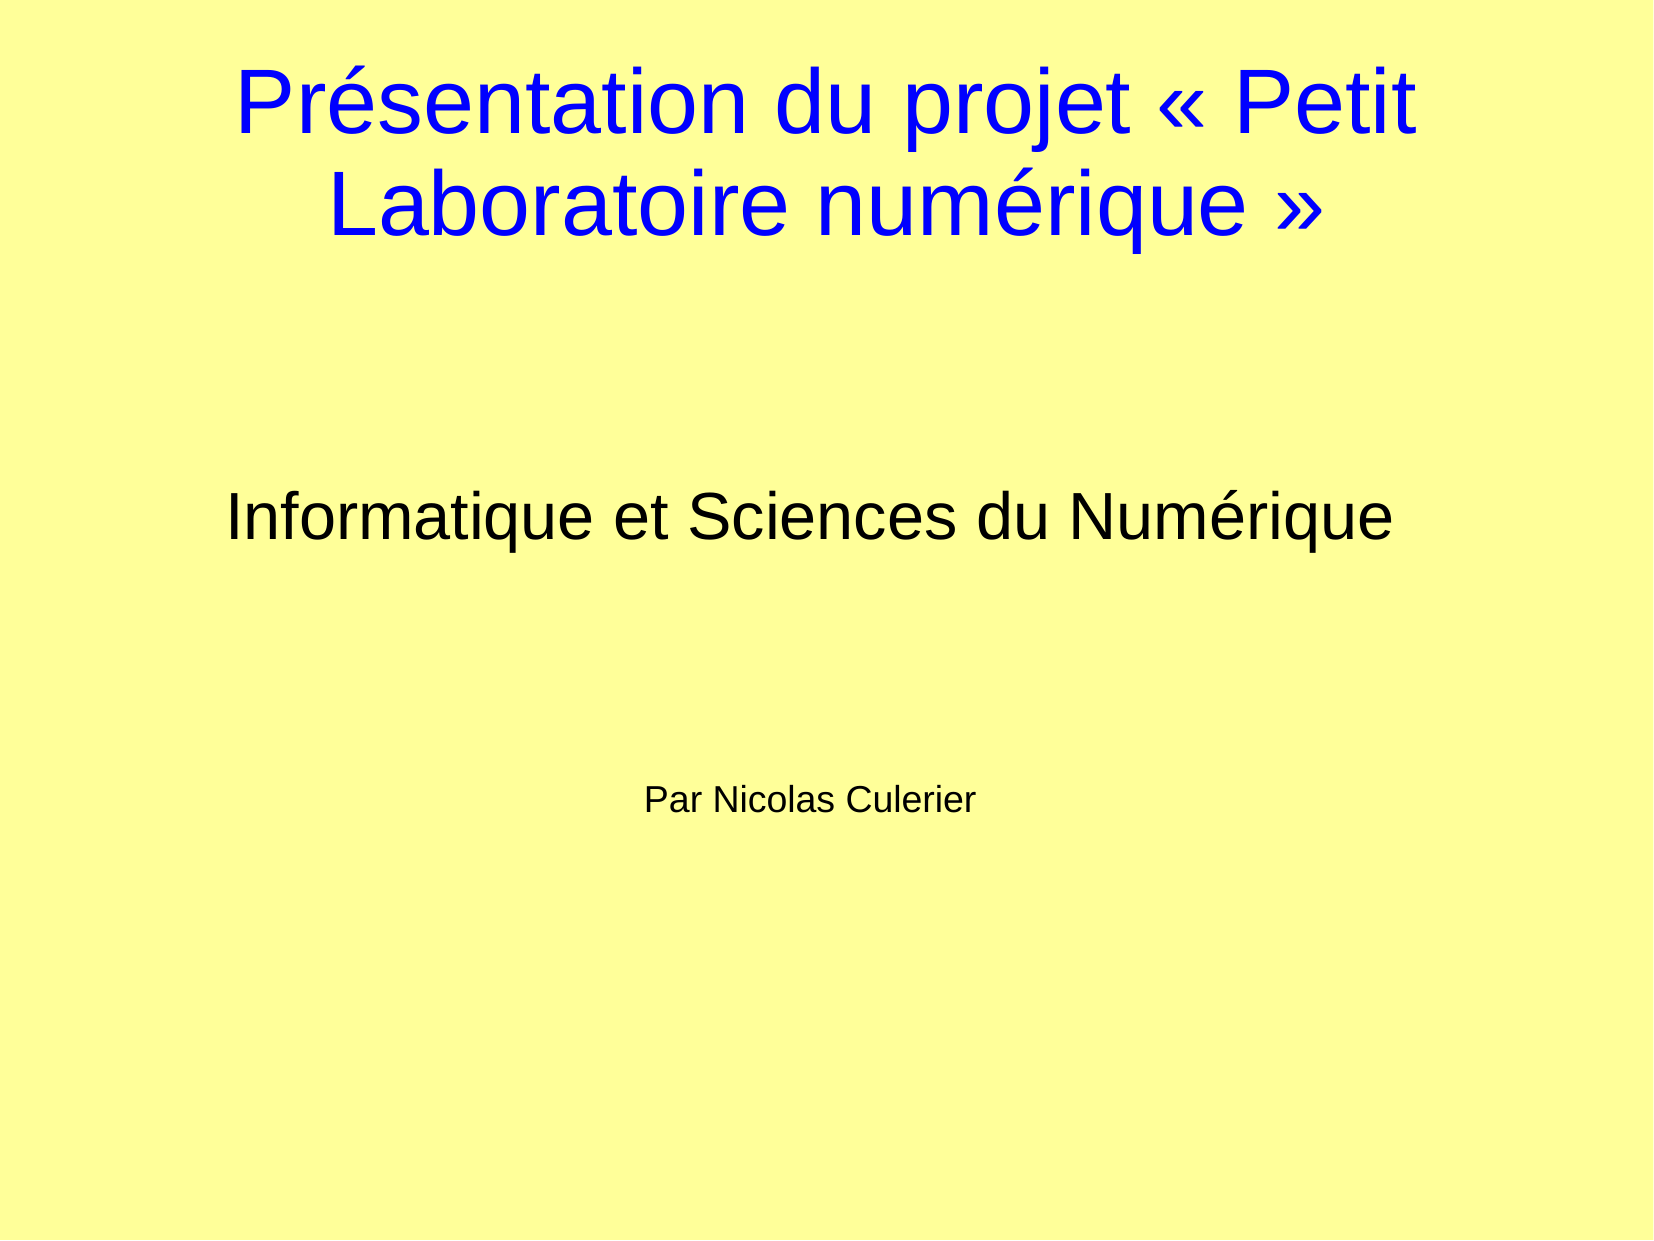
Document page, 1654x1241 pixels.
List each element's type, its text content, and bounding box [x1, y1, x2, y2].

subtitle Informatique et Sciences du Numérique Par Nicolas Culerier [82, 290, 1538, 1010]
title Présentation du projet « Petit Laboratoire numérique » [82, 49, 1571, 257]
